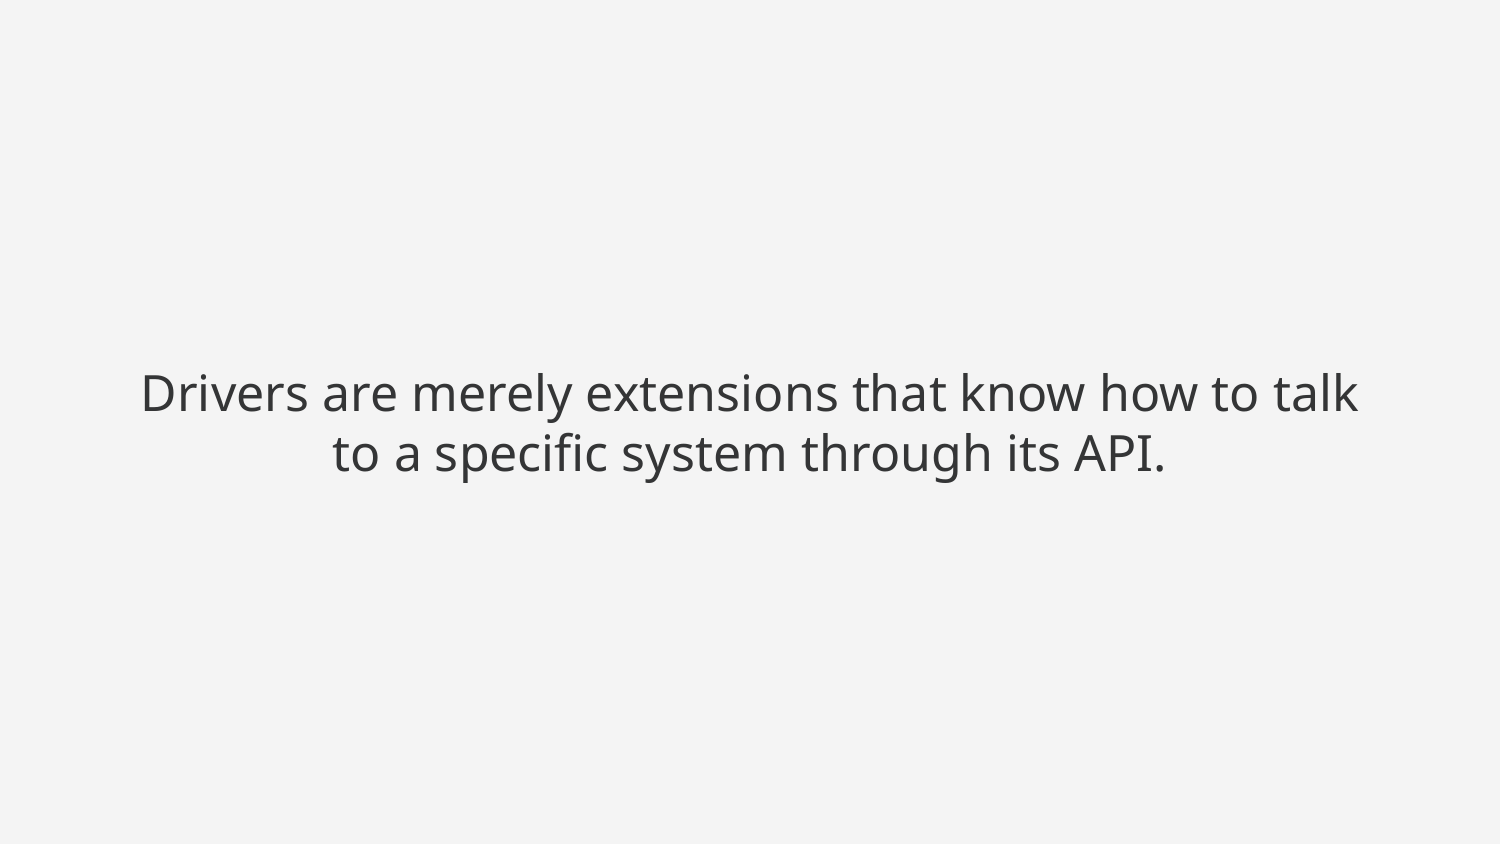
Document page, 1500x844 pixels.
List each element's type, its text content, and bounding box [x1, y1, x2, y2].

list Drivers are merely extensions that know how to talk to a specific system through its API. [51, 266, 1449, 578]
